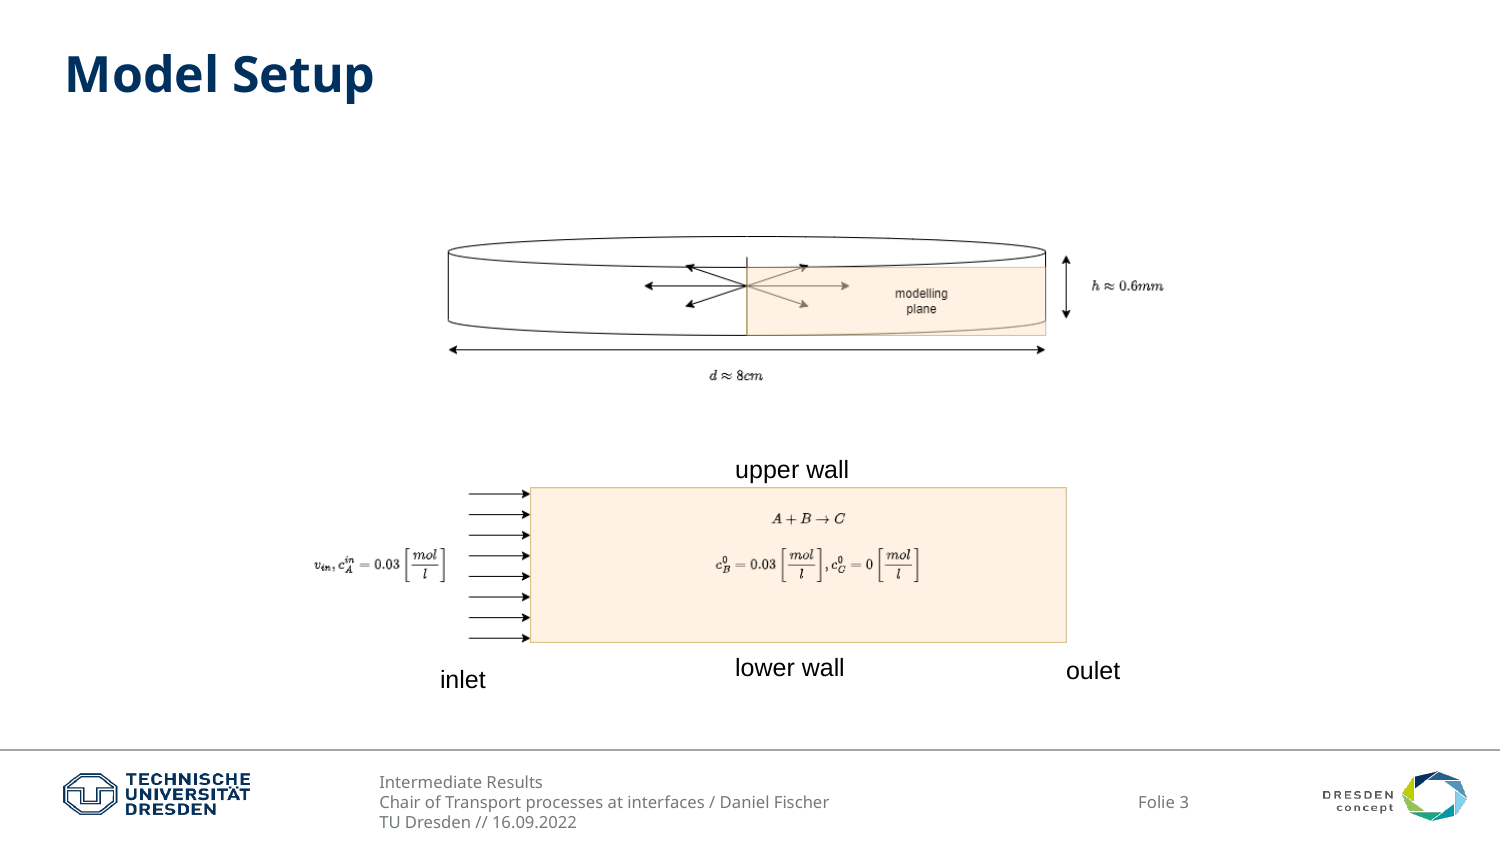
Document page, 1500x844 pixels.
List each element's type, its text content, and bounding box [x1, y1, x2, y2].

picture [283, 236, 1180, 647]
picture [1323, 771, 1467, 821]
text_box upper wall [720, 448, 875, 492]
text_box oulet [1051, 649, 1158, 697]
text_box lower wall [720, 646, 875, 690]
text_box inlet [425, 658, 508, 709]
picture [63, 773, 250, 815]
title Model Setup [64, 42, 1437, 142]
